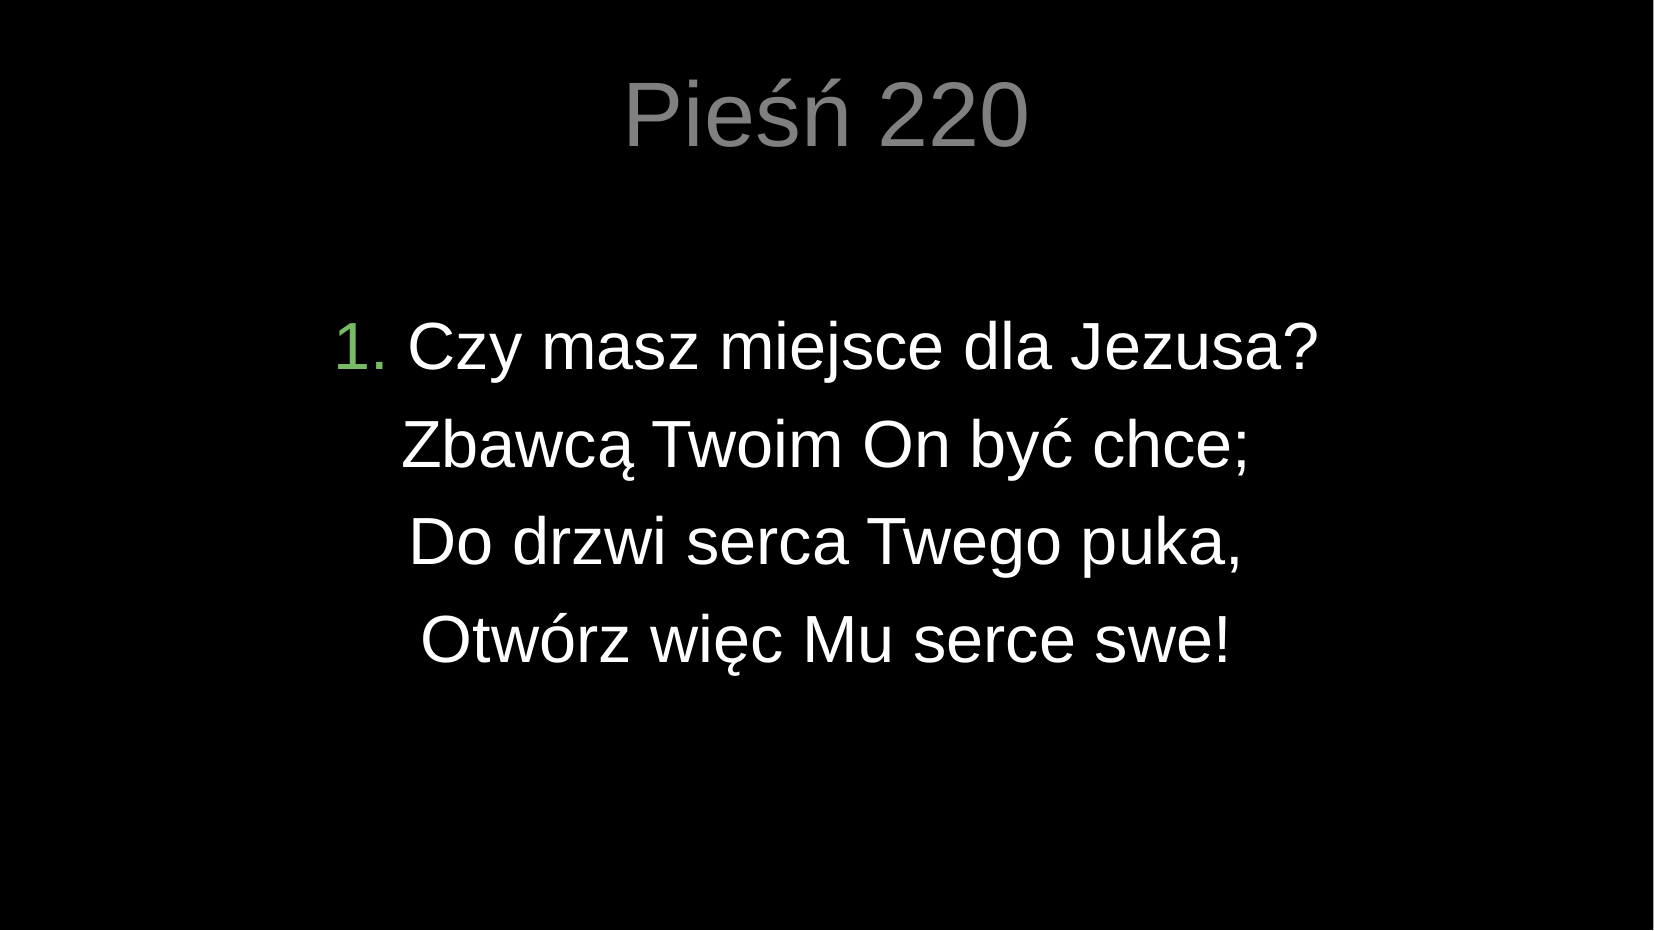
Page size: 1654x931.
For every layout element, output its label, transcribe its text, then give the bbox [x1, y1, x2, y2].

title Pieśń 220 [82, 37, 1571, 193]
subtitle 1. Czy masz miejsce dla Jezusa? Zbawcą Twoim On być chce; Do drzwi serca Twego puka, Otwórz więc Mu serce swe! [82, 217, 1571, 757]
